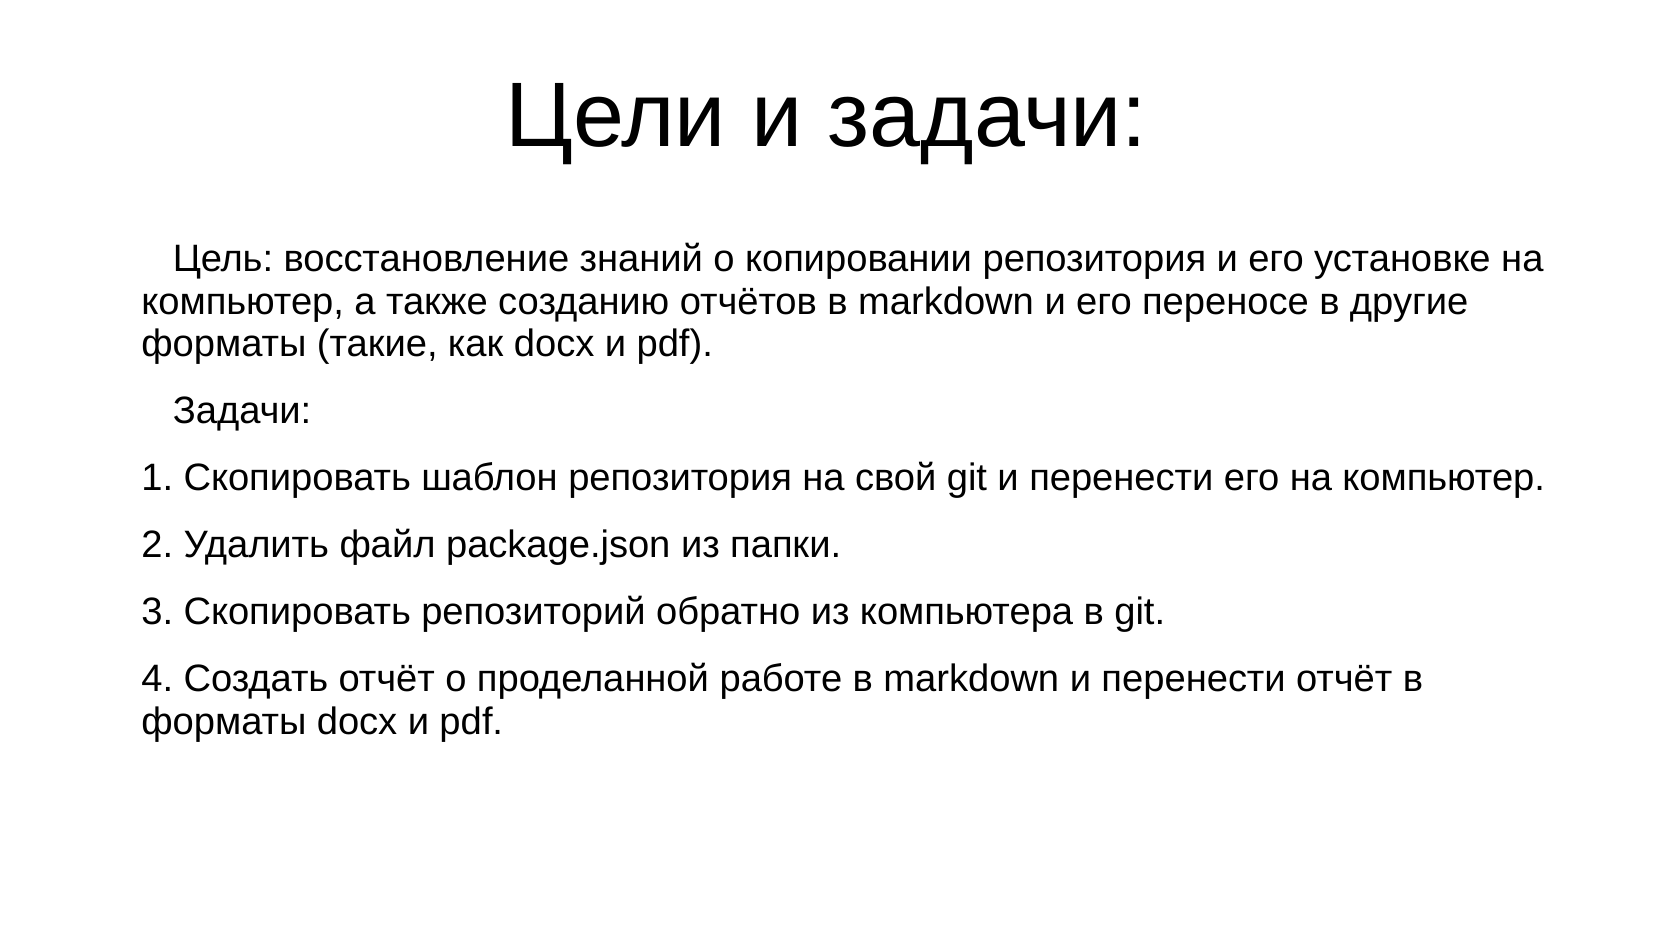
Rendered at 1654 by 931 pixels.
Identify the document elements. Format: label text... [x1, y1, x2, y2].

title Цели и задачи: [82, 37, 1571, 193]
list Цель: восстановление знаний о копировании репозитория и его установке на компьютер, а также созданию отчётов в markdown и его переносе в другие форматы (такие, как docx и pdf). Задачи: 1. Скопировать шаблон репозитория на свой git и перенести его на компьютер. 2. Удалить файл package.json из папки. 3. Скопировать репозиторий обратно из компьютера в git. 4. Создать отчёт о проделанной работе в markdown и перенести отчёт в форматы docx и pdf. [82, 237, 1571, 777]
